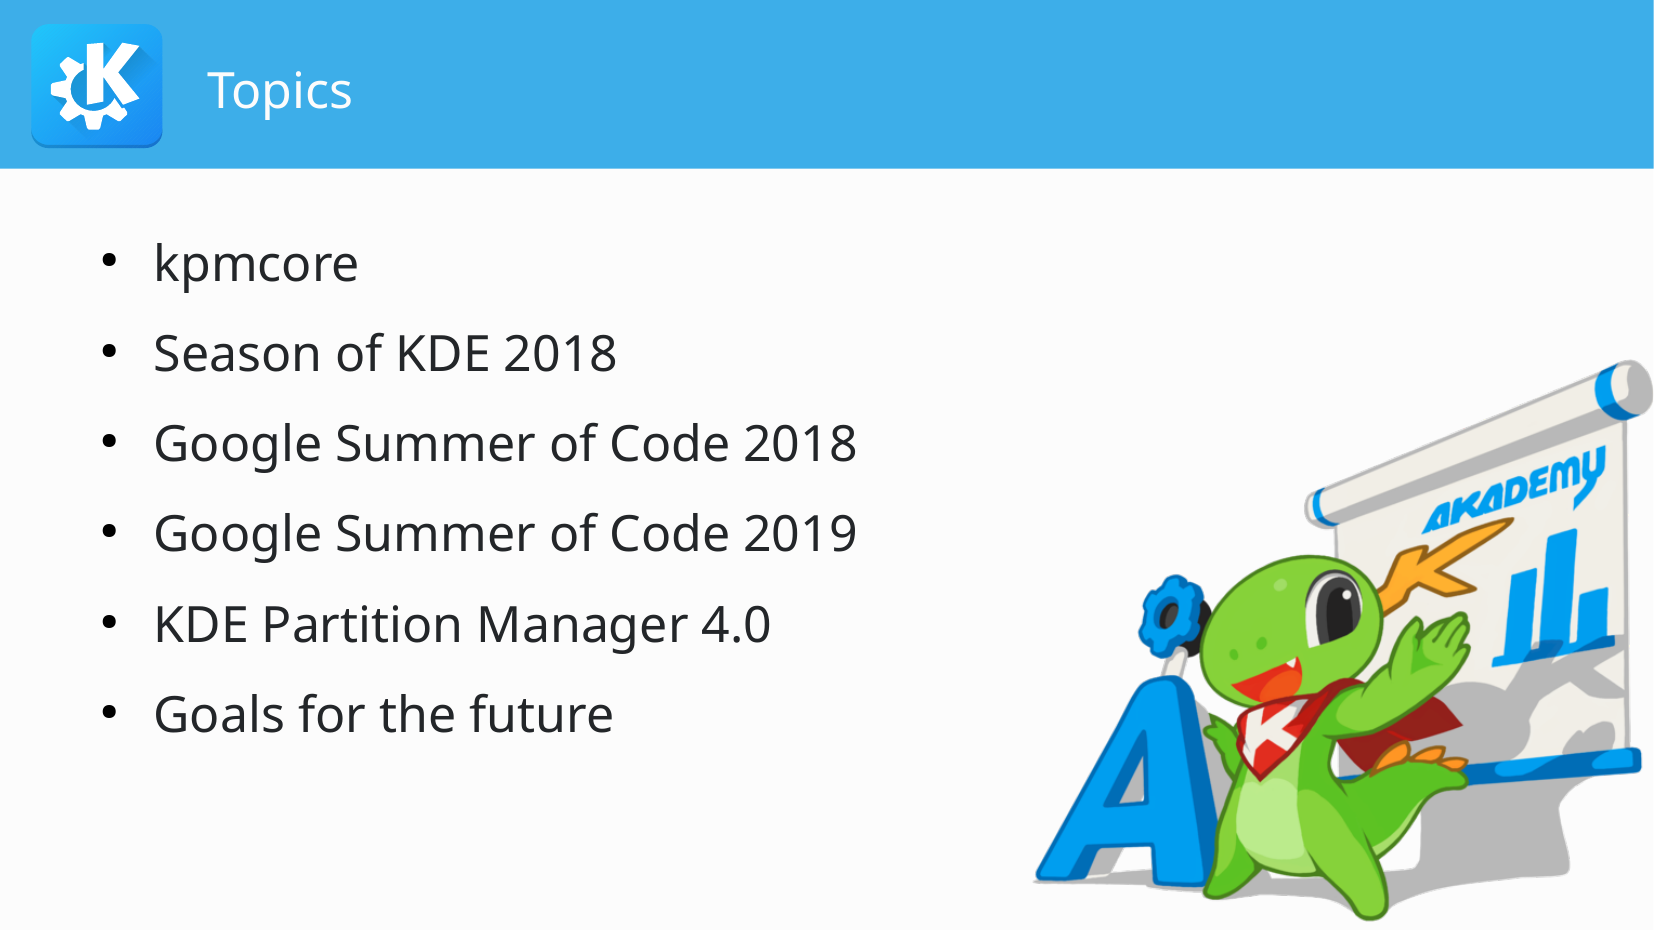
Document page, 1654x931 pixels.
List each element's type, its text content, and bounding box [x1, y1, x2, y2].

title Topics [207, 11, 1558, 167]
list kpmcore Season of KDE 2018 Google Summer of Code 2018 Google Summer of Code 2019 KDE Partition Manager 4.0 Goals for the future [82, 217, 1571, 758]
picture [988, 290, 1654, 931]
